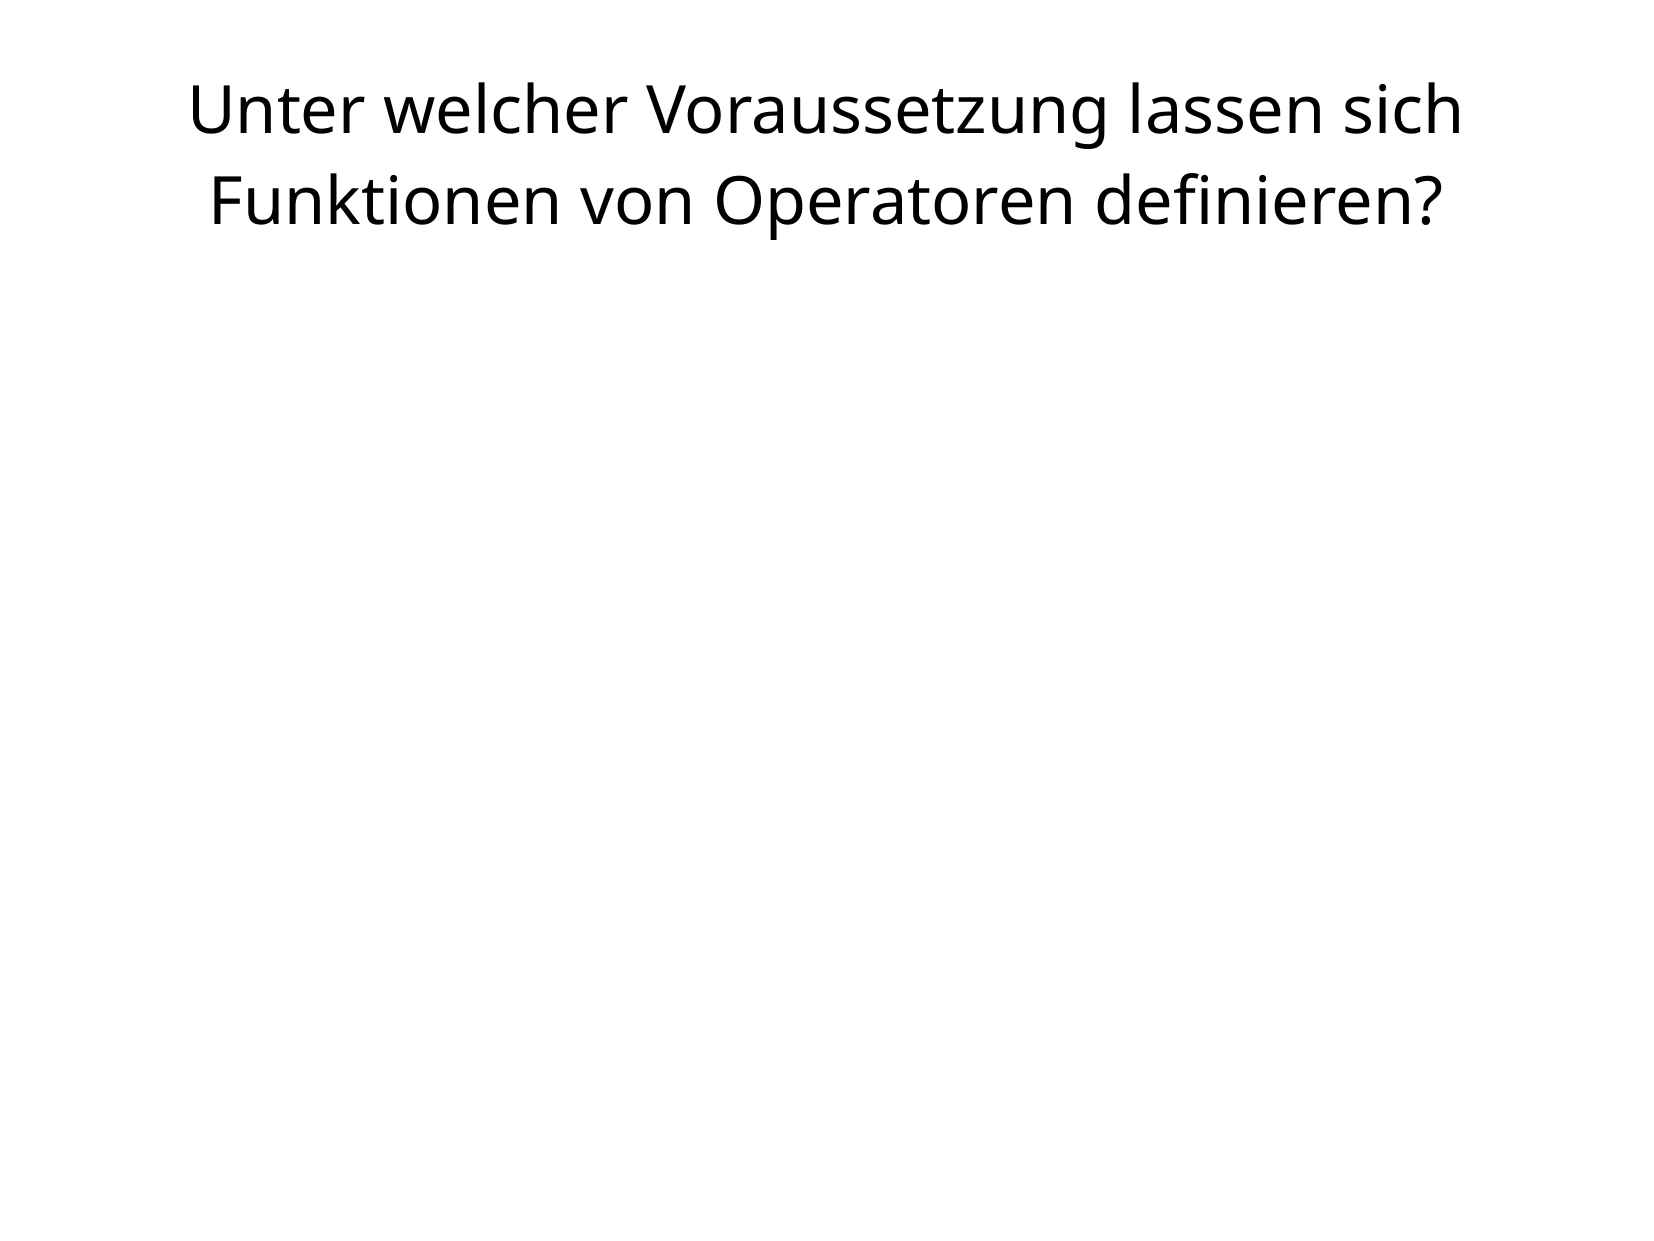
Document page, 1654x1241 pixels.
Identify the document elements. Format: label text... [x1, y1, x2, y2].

title Unter welcher Voraussetzung lassen sich Funktionen von Operatoren definieren? [82, 49, 1571, 257]
